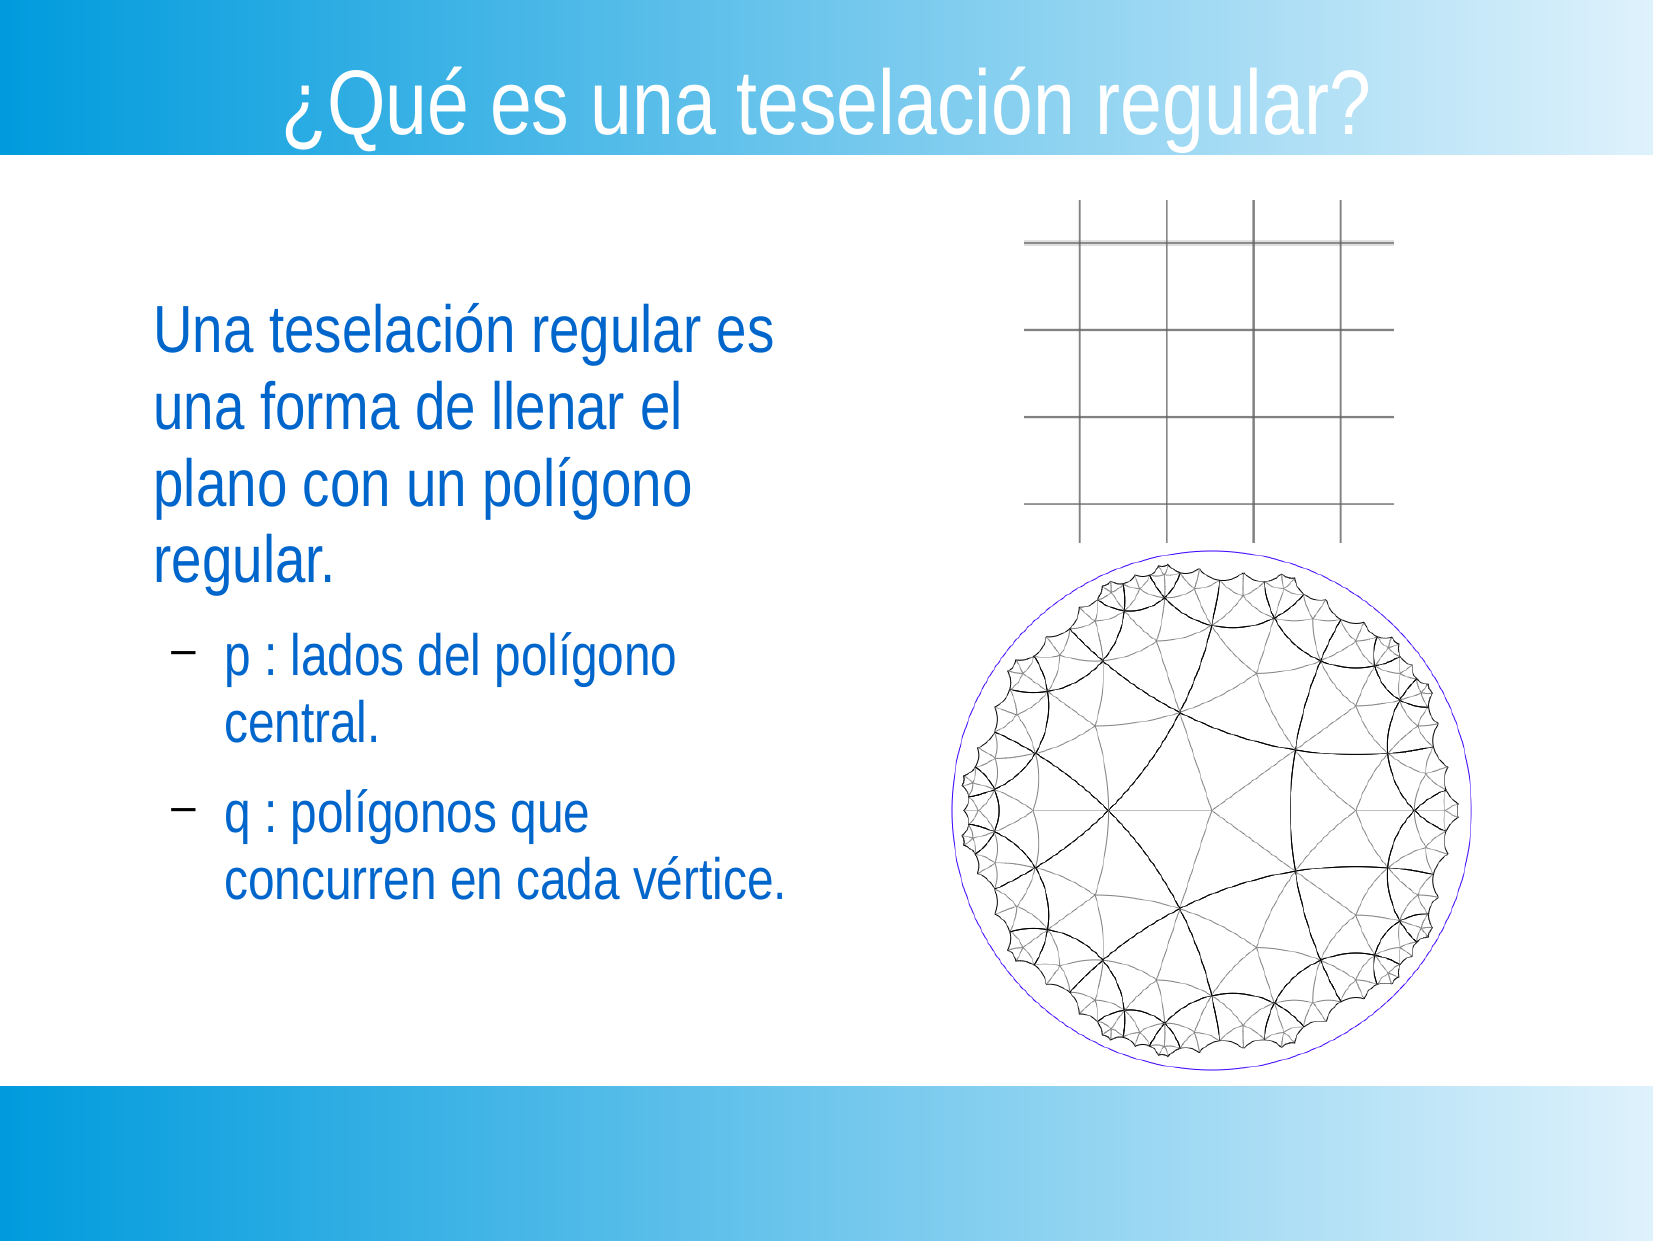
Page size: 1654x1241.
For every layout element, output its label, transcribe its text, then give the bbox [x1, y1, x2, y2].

list Una teselación regular es una forma de llenar el plano con un polígono regular. p : lados del polígono central. q : polígonos que concurren en cada vértice. [82, 290, 809, 1010]
picture [949, 200, 1477, 1079]
title ¿Qué es una teselación regular? [82, 49, 1571, 155]
